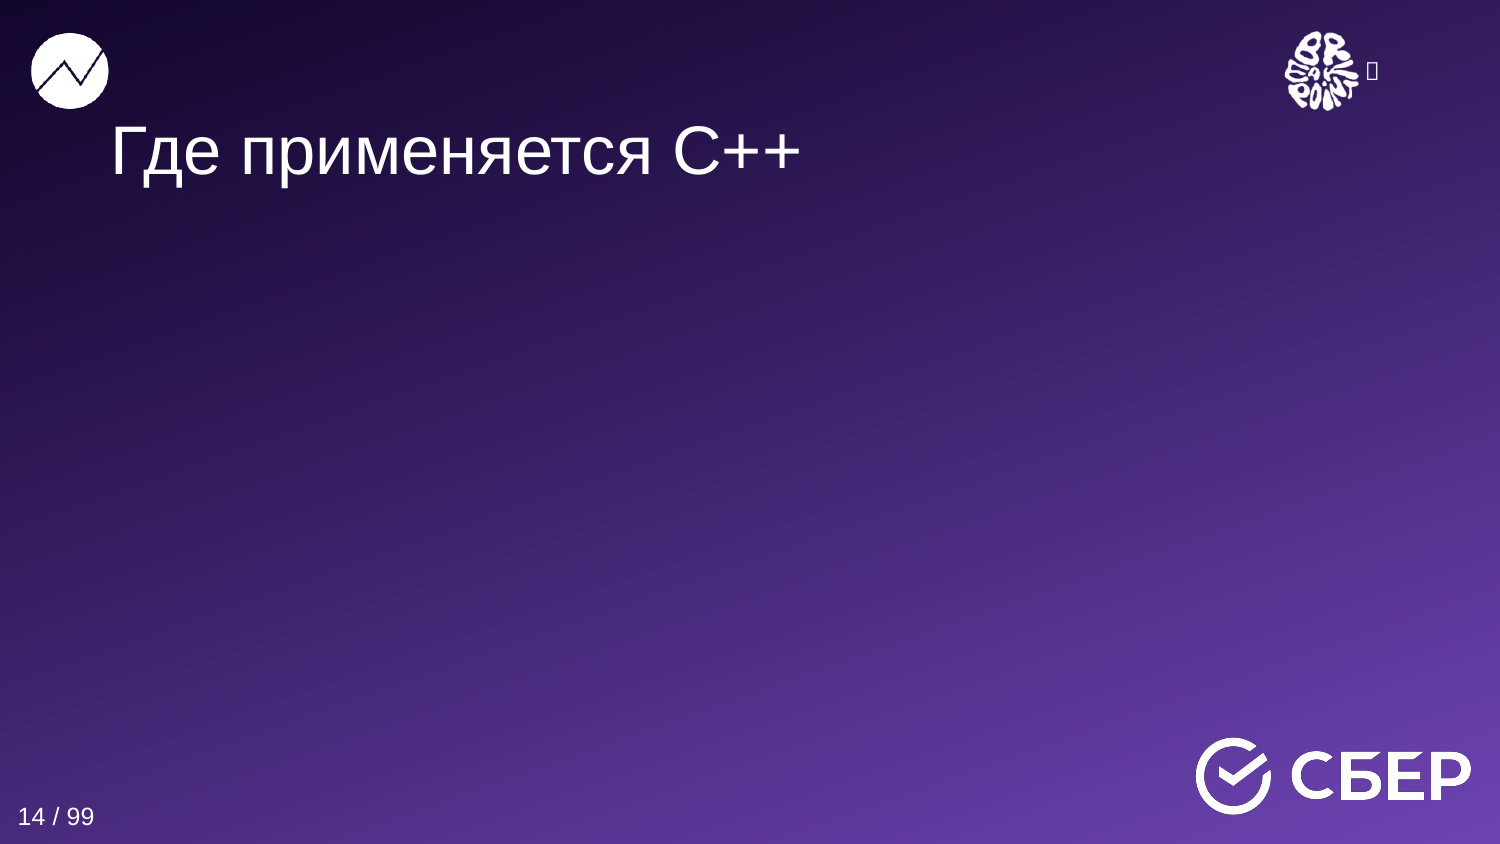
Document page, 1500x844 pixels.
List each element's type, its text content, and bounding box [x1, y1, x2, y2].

text_box <number> / 99 [2, 795, 632, 839]
picture [0, 0, 1500, 844]
text_box 🐙 [1364, 36, 1489, 107]
title Где применяется C++ [103, 100, 1397, 205]
